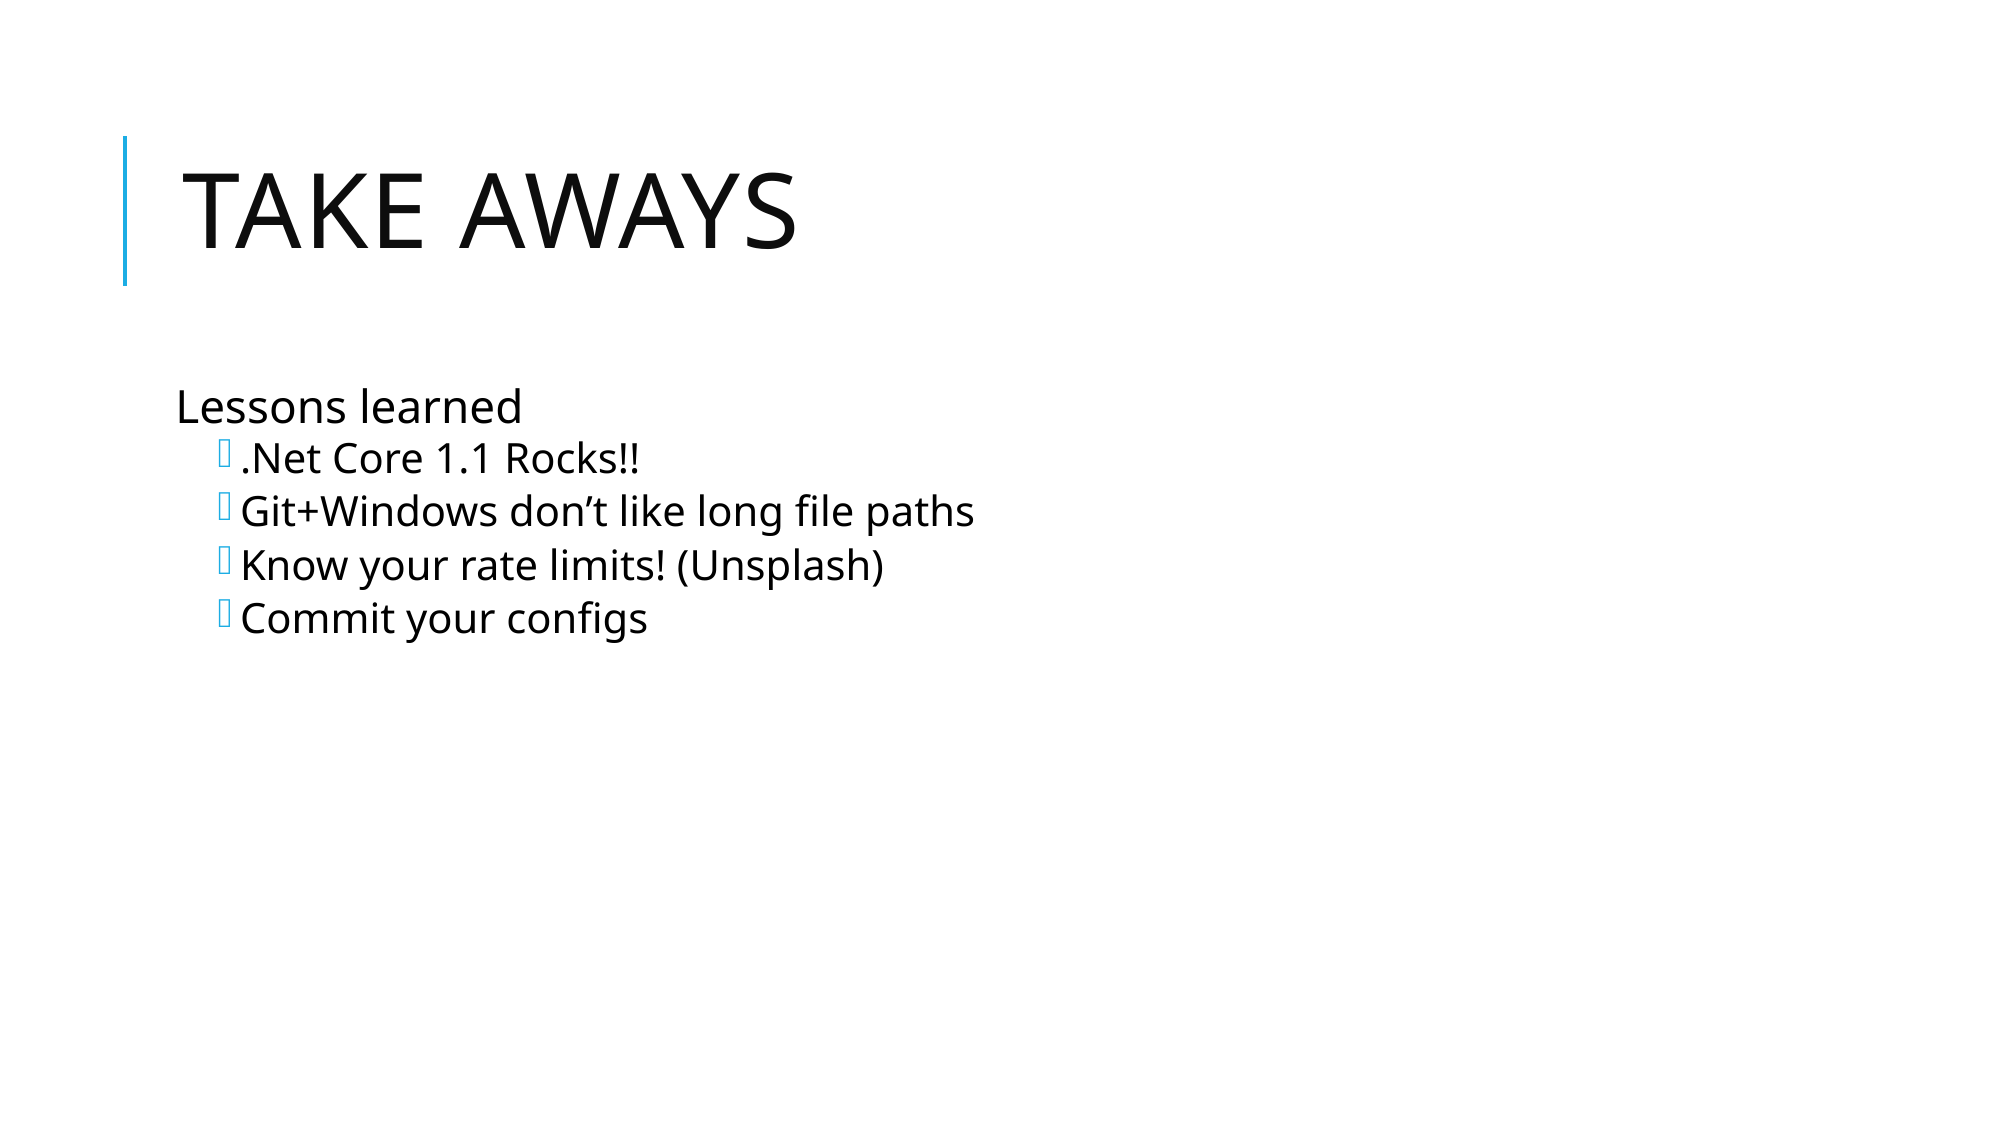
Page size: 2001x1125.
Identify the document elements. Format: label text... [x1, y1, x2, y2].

list Lessons learned .Net Core 1.1 Rocks!! Git+Windows don’t like long file paths Know your rate limits! (Unsplash) Commit your configs [168, 376, 1763, 1037]
title Take AWAYS [168, 96, 1763, 343]
